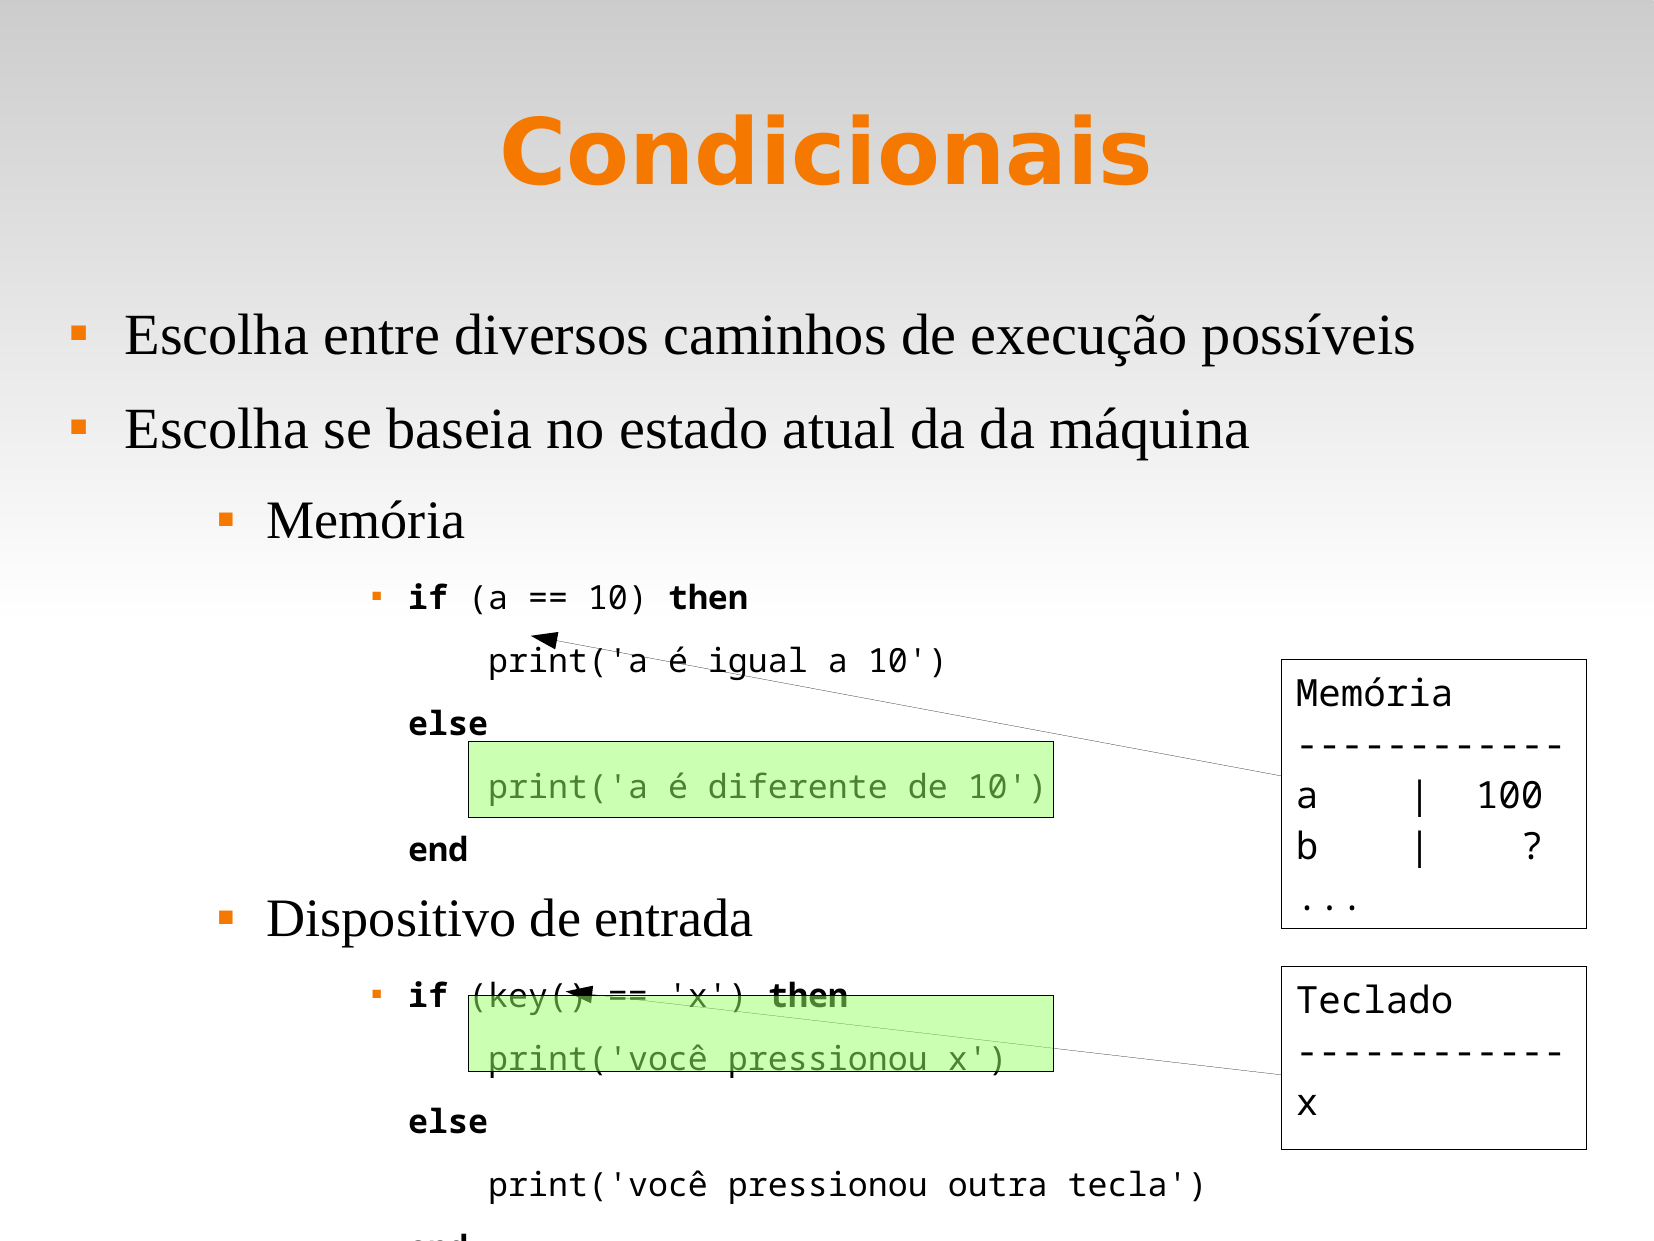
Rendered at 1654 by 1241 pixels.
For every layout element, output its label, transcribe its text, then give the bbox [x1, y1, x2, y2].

text_box Memória ------------ a | 100 b | ? ... [1281, 659, 1587, 892]
list Escolha entre diversos caminhos de execução possíveis Escolha se baseia no estado atual da da máquina Memória if (a == 10) then print('a é igual a 10') else print('a é diferente de 10') end Dispositivo de entrada if (key() == 'x') then print('você pressionou x') else print('você pressionou outra tecla') end [0, 302, 1576, 1219]
title Condicionais [82, 49, 1571, 257]
text_box [468, 995, 1054, 1072]
text_box Teclado ------------ x [1281, 966, 1587, 1150]
text_box [468, 741, 1054, 818]
